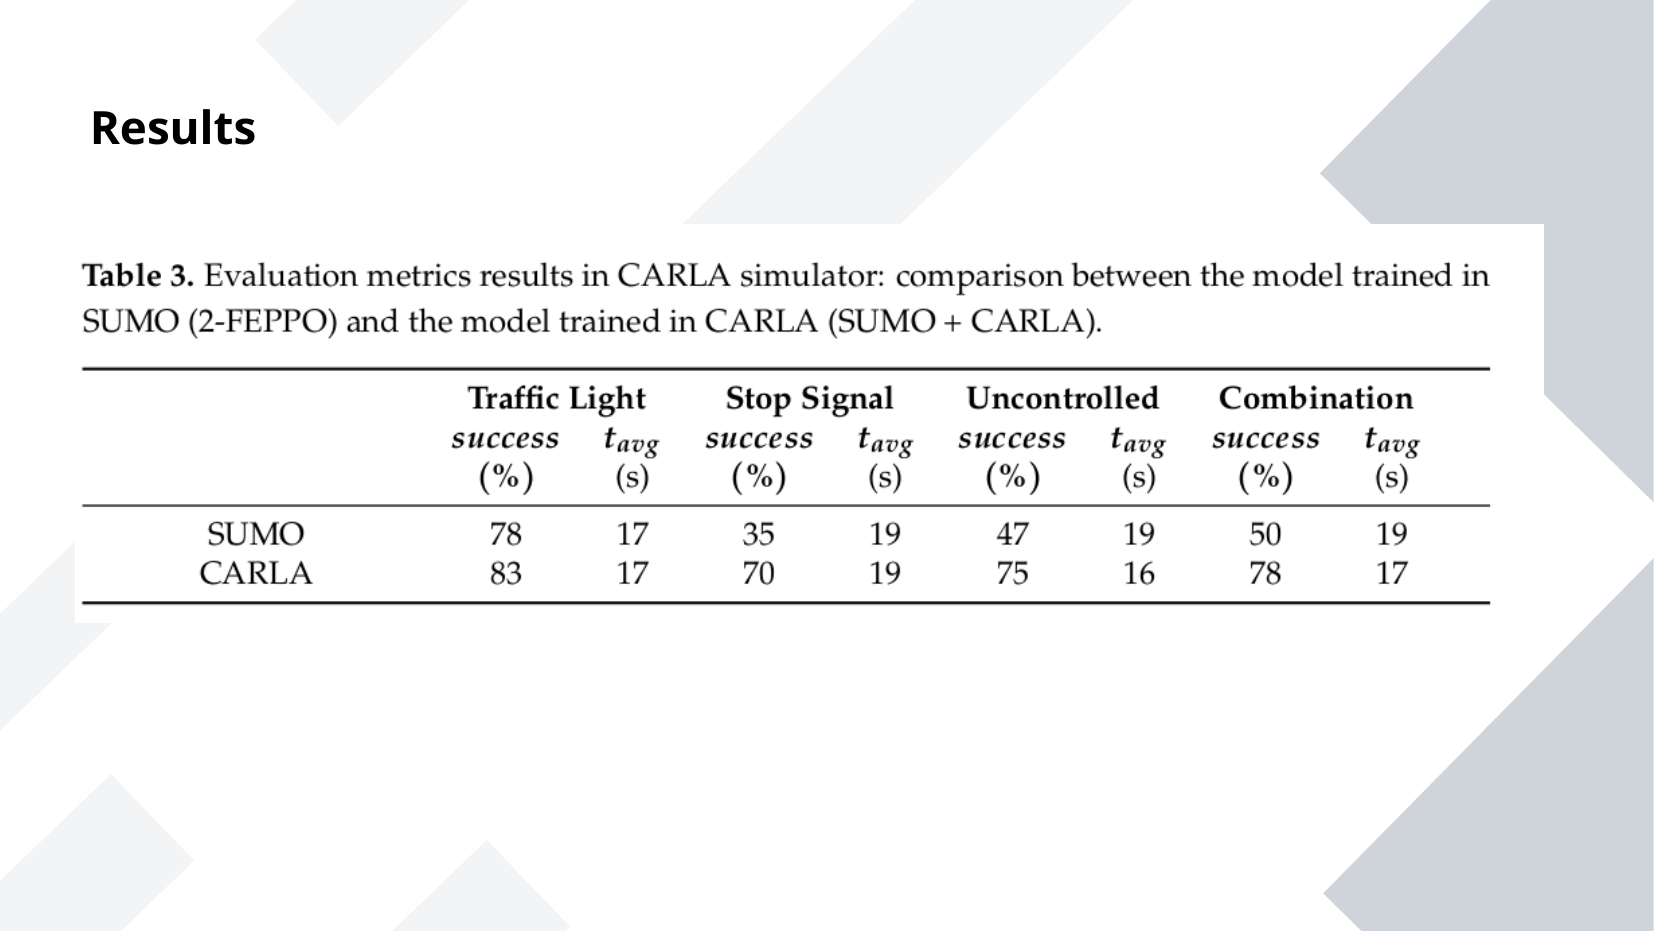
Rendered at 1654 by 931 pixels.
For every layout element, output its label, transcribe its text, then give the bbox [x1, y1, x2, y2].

picture [75, 224, 1544, 623]
text_box Results [75, 87, 1418, 224]
